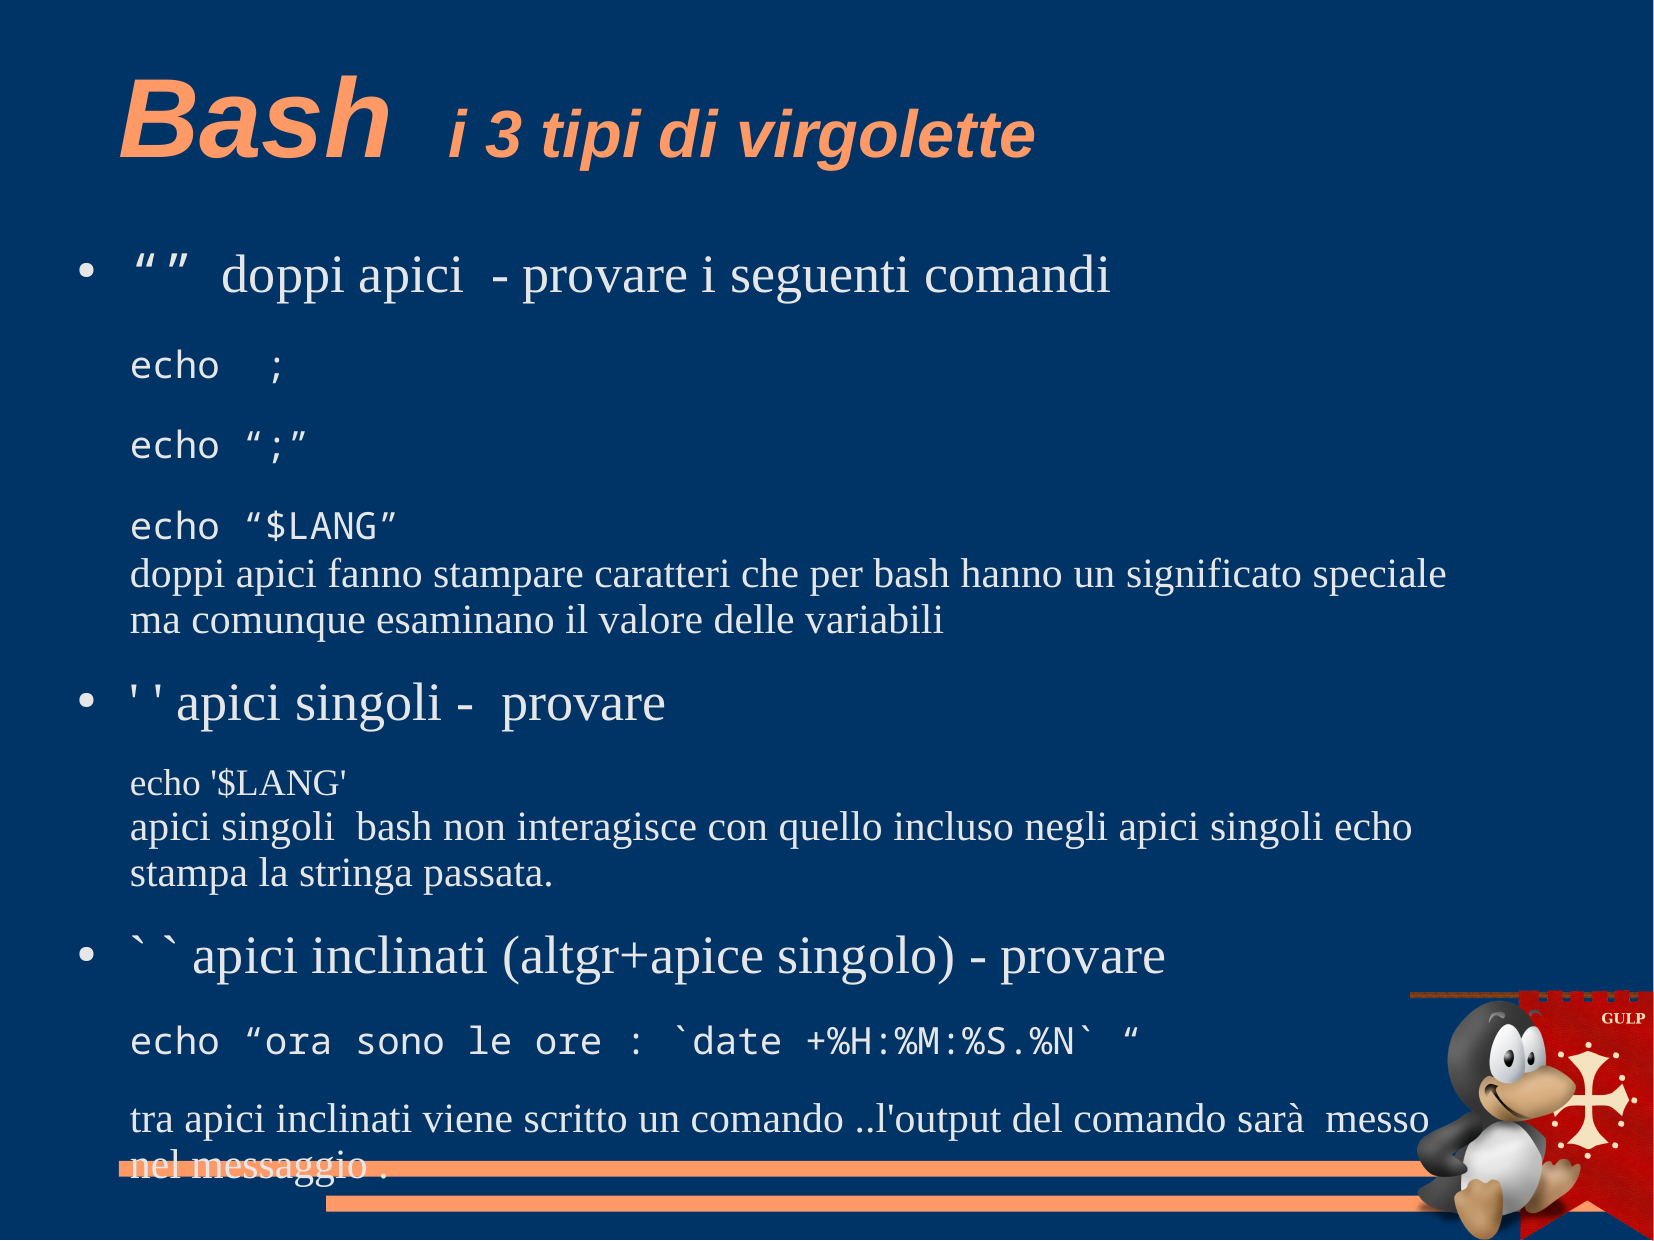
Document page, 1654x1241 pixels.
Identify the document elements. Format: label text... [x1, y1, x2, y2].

title Bash i 3 tipi di virgolette [118, 29, 1531, 207]
title [182, 826, 1152, 1160]
picture [1410, 990, 1654, 1241]
list “” doppi apici - provare i seguenti comandi echo ; echo “;” echo “$LANG” doppi apici fanno stampare caratteri che per bash hanno un significato speciale ma comunque esaminano il valore delle variabili ' ' apici singoli - provare echo '$LANG' apici singoli bash non interagisce con quello incluso negli apici singoli echo stampa la stringa passata. ` ` apici inclinati (altgr+apice singolo) - provare echo “ora sono le ore : `date +%H:%M:%S.%N` “ tra apici inclinati viene scritto un comando ..l'output del comando sarà messo nel messaggio . [59, 234, 1499, 1224]
